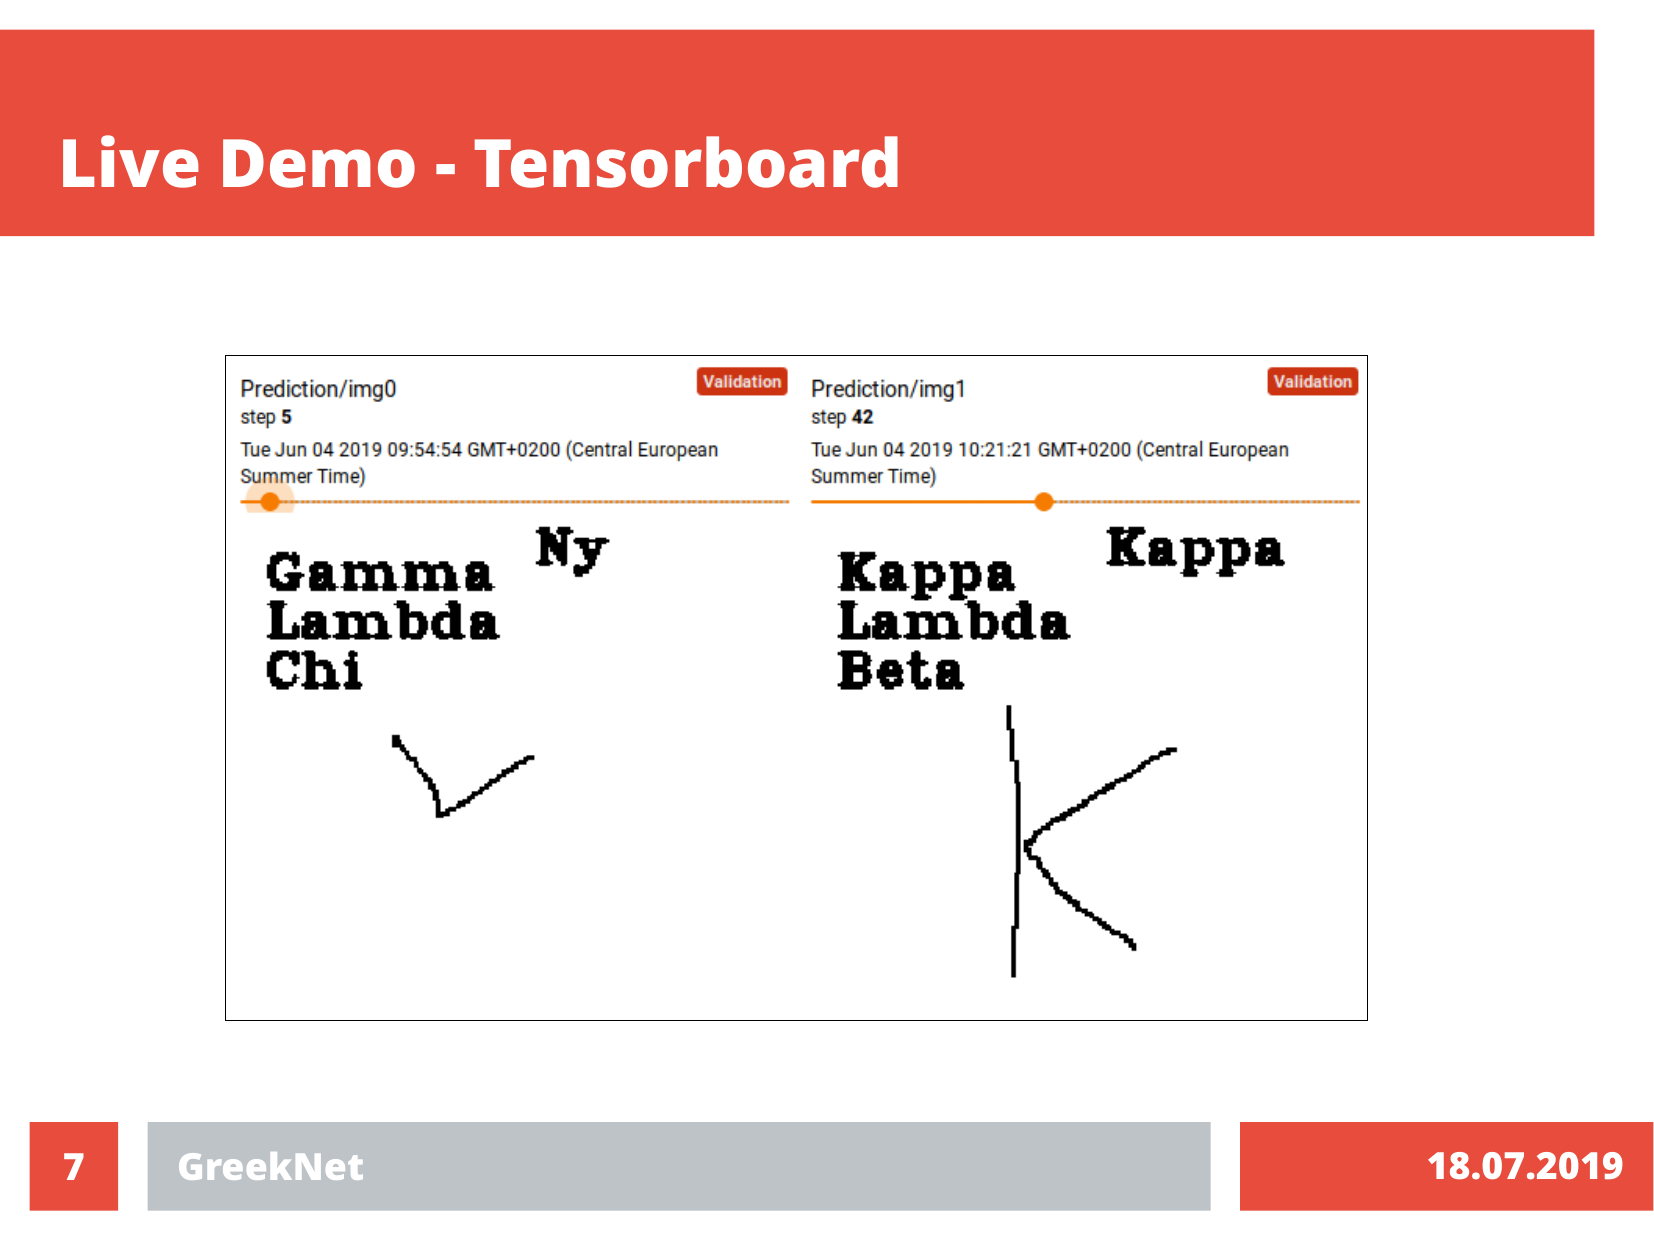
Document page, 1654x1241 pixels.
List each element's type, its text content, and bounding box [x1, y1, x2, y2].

title Live Demo - Tensorboard [59, 59, 1595, 207]
picture [225, 355, 1368, 1021]
